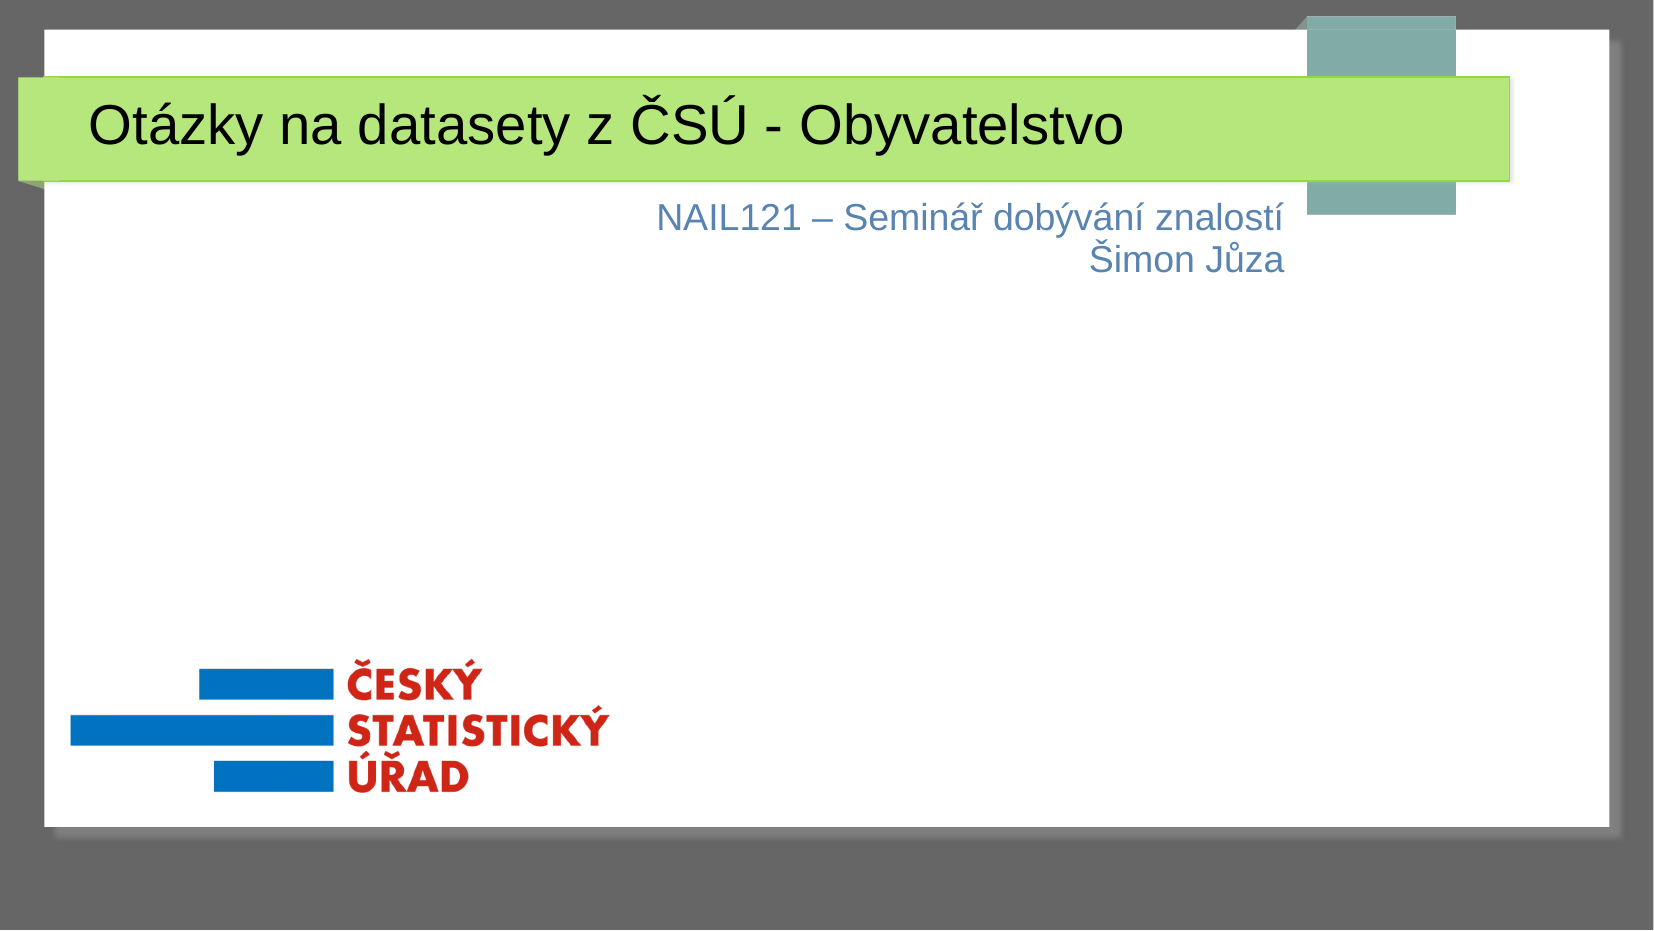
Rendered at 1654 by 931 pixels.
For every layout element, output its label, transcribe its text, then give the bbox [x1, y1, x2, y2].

picture [59, 649, 621, 802]
title Otázky na datasety z ČSÚ - Obyvatelstvo [88, 73, 1506, 178]
text_box NAIL121 – Seminář dobývání znalostí Šimon Jůza [620, 188, 1300, 414]
